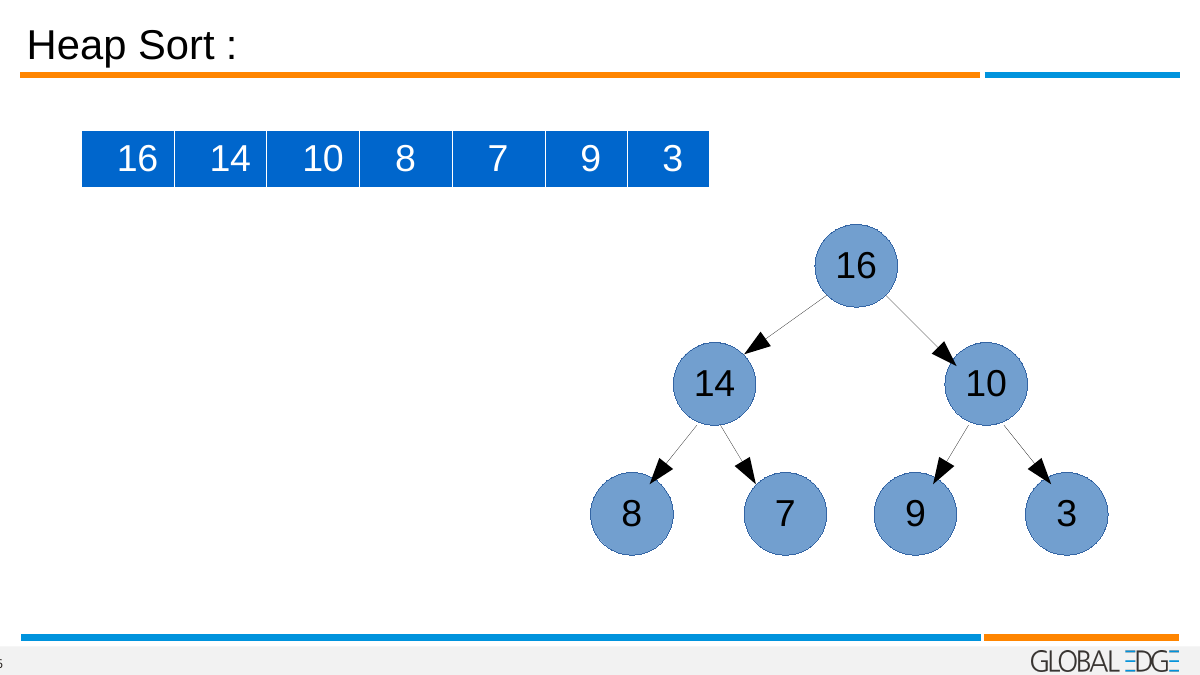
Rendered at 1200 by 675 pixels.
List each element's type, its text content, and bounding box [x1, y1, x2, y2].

text_box 8 [590, 472, 674, 556]
table_header 8 [360, 131, 452, 187]
table_header 16 [82, 131, 174, 187]
text_box 10 [944, 342, 1028, 426]
text_box Heap Sort : [11, 14, 253, 76]
text_box 9 [874, 472, 957, 556]
table_header 9 [546, 131, 627, 187]
table_header 14 [175, 131, 266, 187]
table_header 7 [453, 131, 545, 187]
text_box 16 [814, 224, 898, 308]
picture [1031, 650, 1179, 672]
text_box 3 [1025, 472, 1109, 556]
table_header 10 [267, 131, 359, 187]
table_header 3 [628, 131, 709, 187]
text_box 7 [744, 472, 827, 556]
text_box 14 [673, 342, 756, 426]
